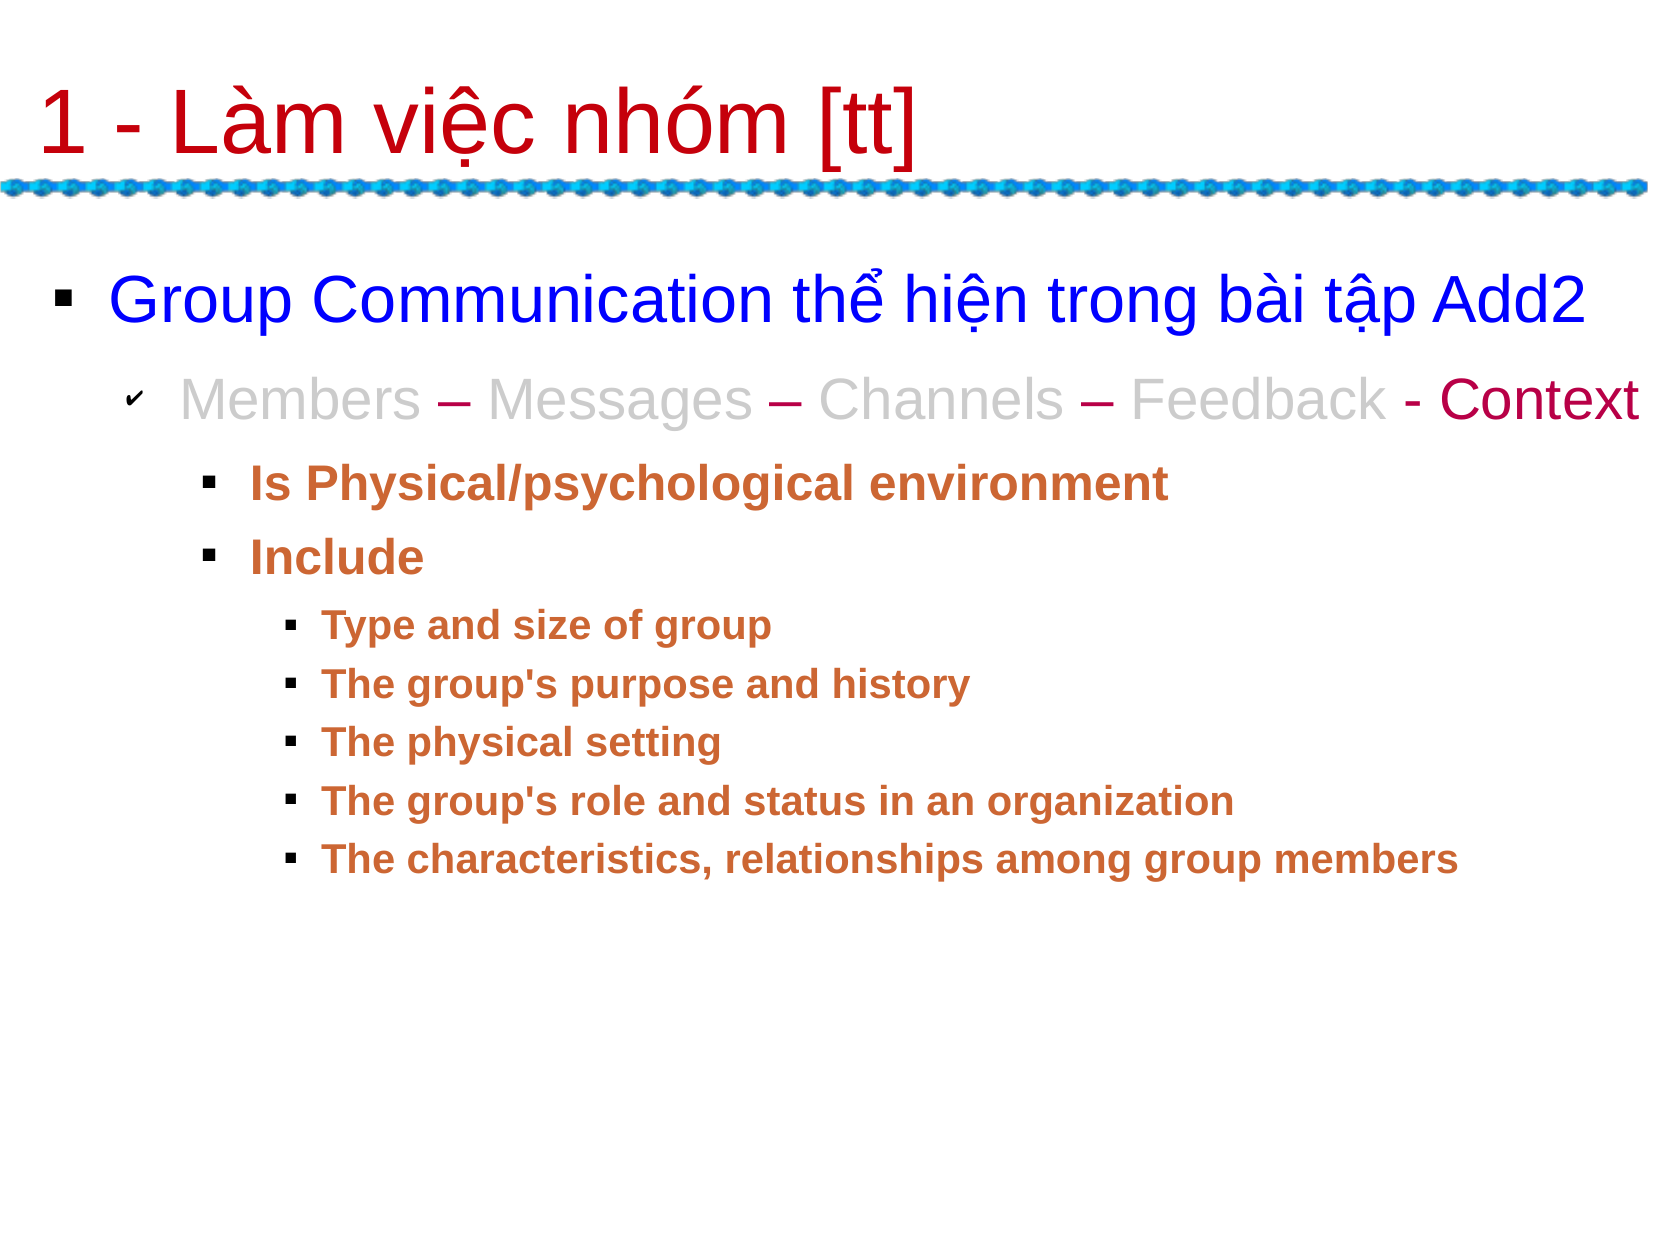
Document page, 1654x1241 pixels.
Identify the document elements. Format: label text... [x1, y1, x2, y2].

list Group Communication thể hiện trong bài tập Add2 Members – Messages – Channels – Feedback - Context Is Physical/psychological environment Include Type and size of group The group's purpose and history The physical setting The group's role and status in an organization The characteristics, relationships among group members [37, 262, 1651, 1163]
picture [0, 178, 37, 199]
title 1 - Làm việc nhóm [tt] [37, 37, 1651, 208]
